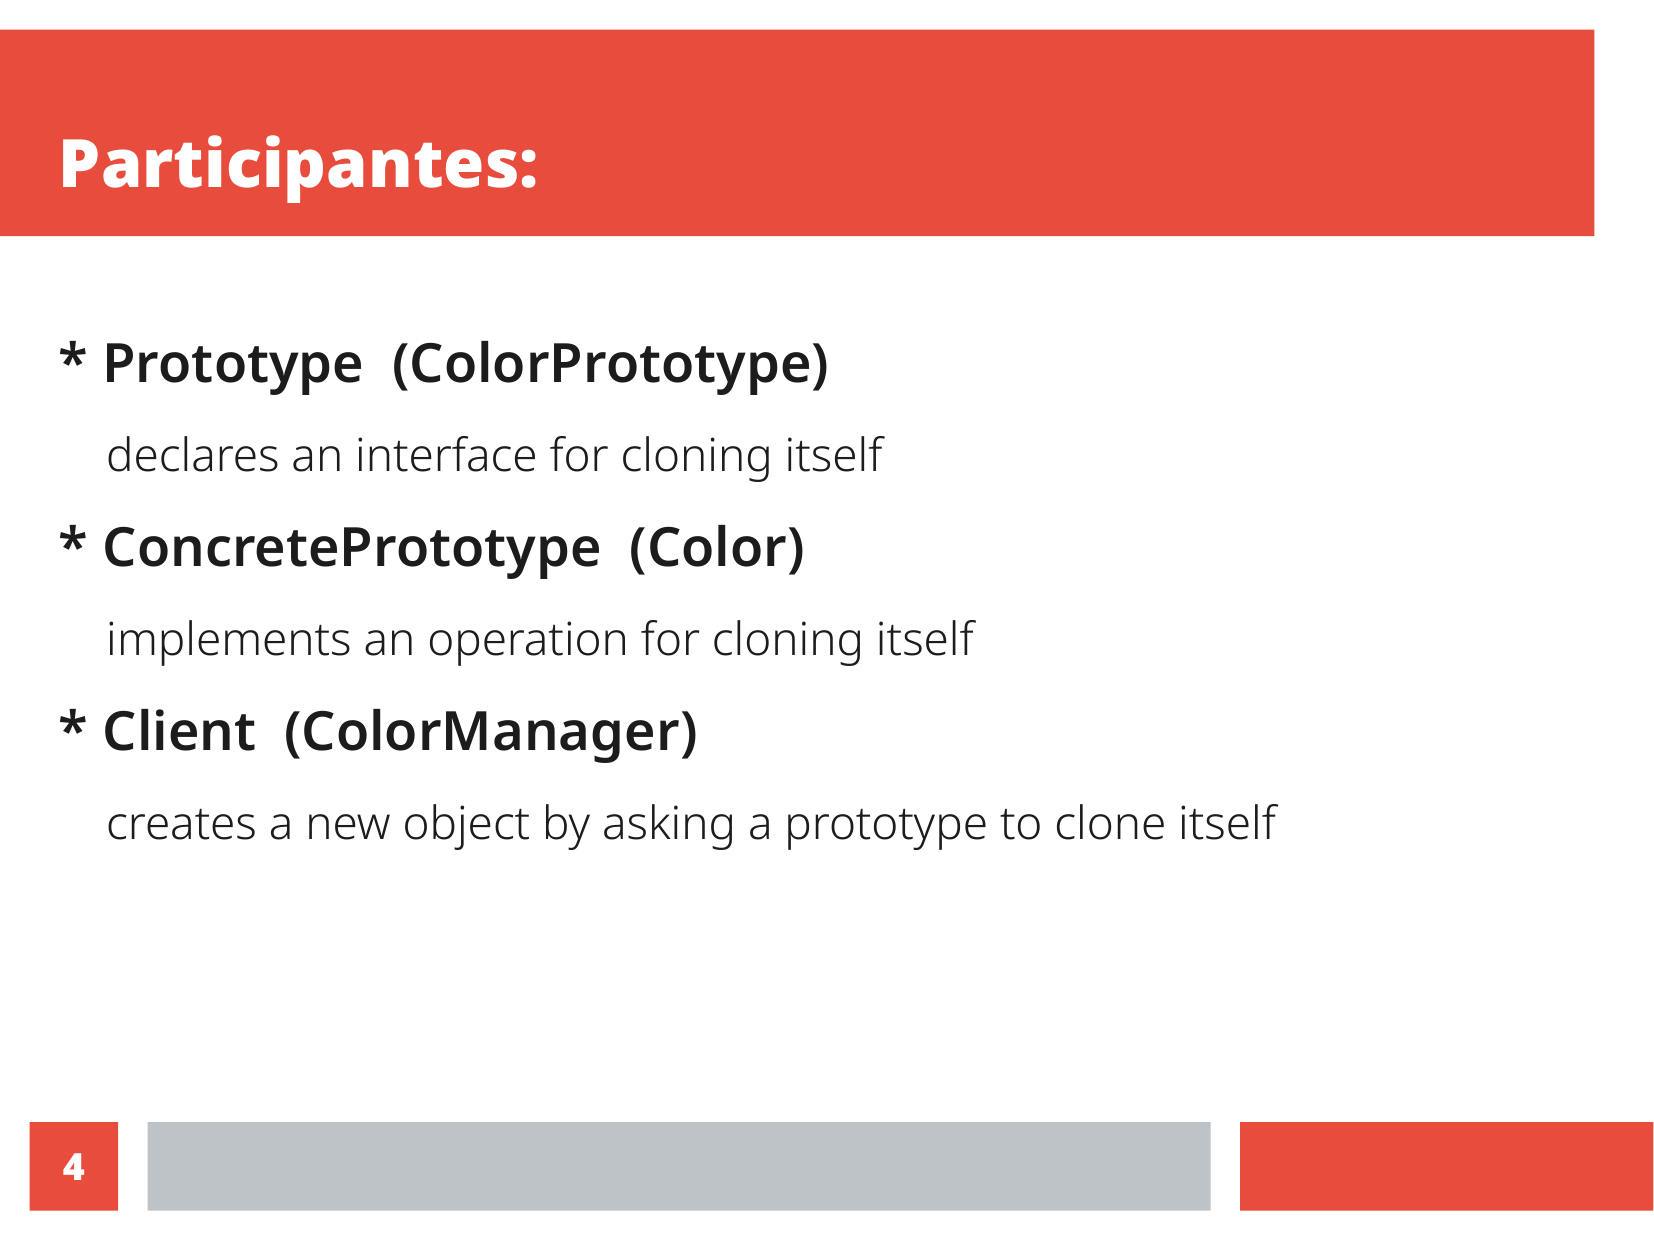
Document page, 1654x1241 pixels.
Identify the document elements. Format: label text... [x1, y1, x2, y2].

list * Prototype (ColorPrototype) declares an interface for cloning itself * ConcretePrototype (Color) implements an operation for cloning itself * Client (ColorManager) creates a new object by asking a prototype to clone itself [59, 324, 1565, 1093]
title Participantes: [59, 59, 1595, 207]
